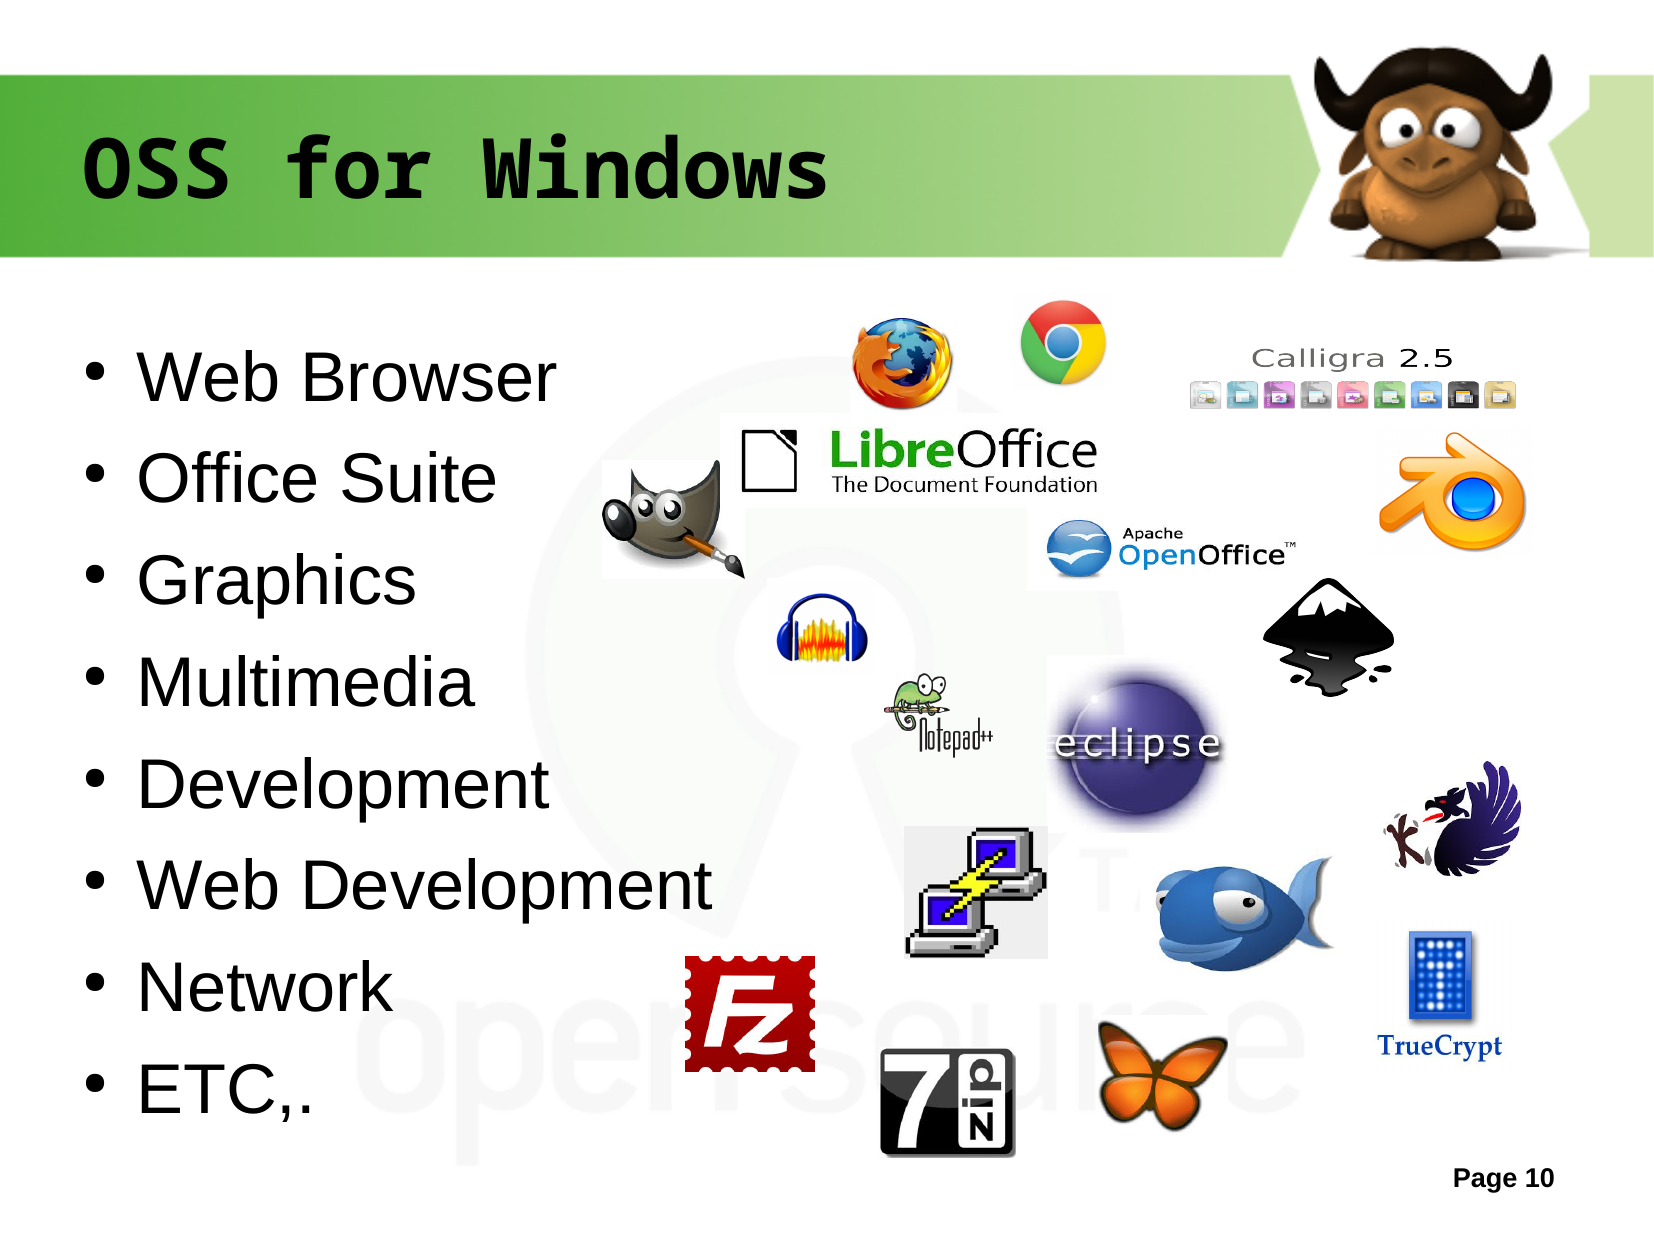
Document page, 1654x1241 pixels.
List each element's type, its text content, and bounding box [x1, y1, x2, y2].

list Web Browser Office Suite Graphics Multimedia Development Web Development Network ETC,. [82, 330, 1571, 1134]
title OSS for Windows [82, 61, 1571, 269]
picture [0, 0, 1654, 1241]
